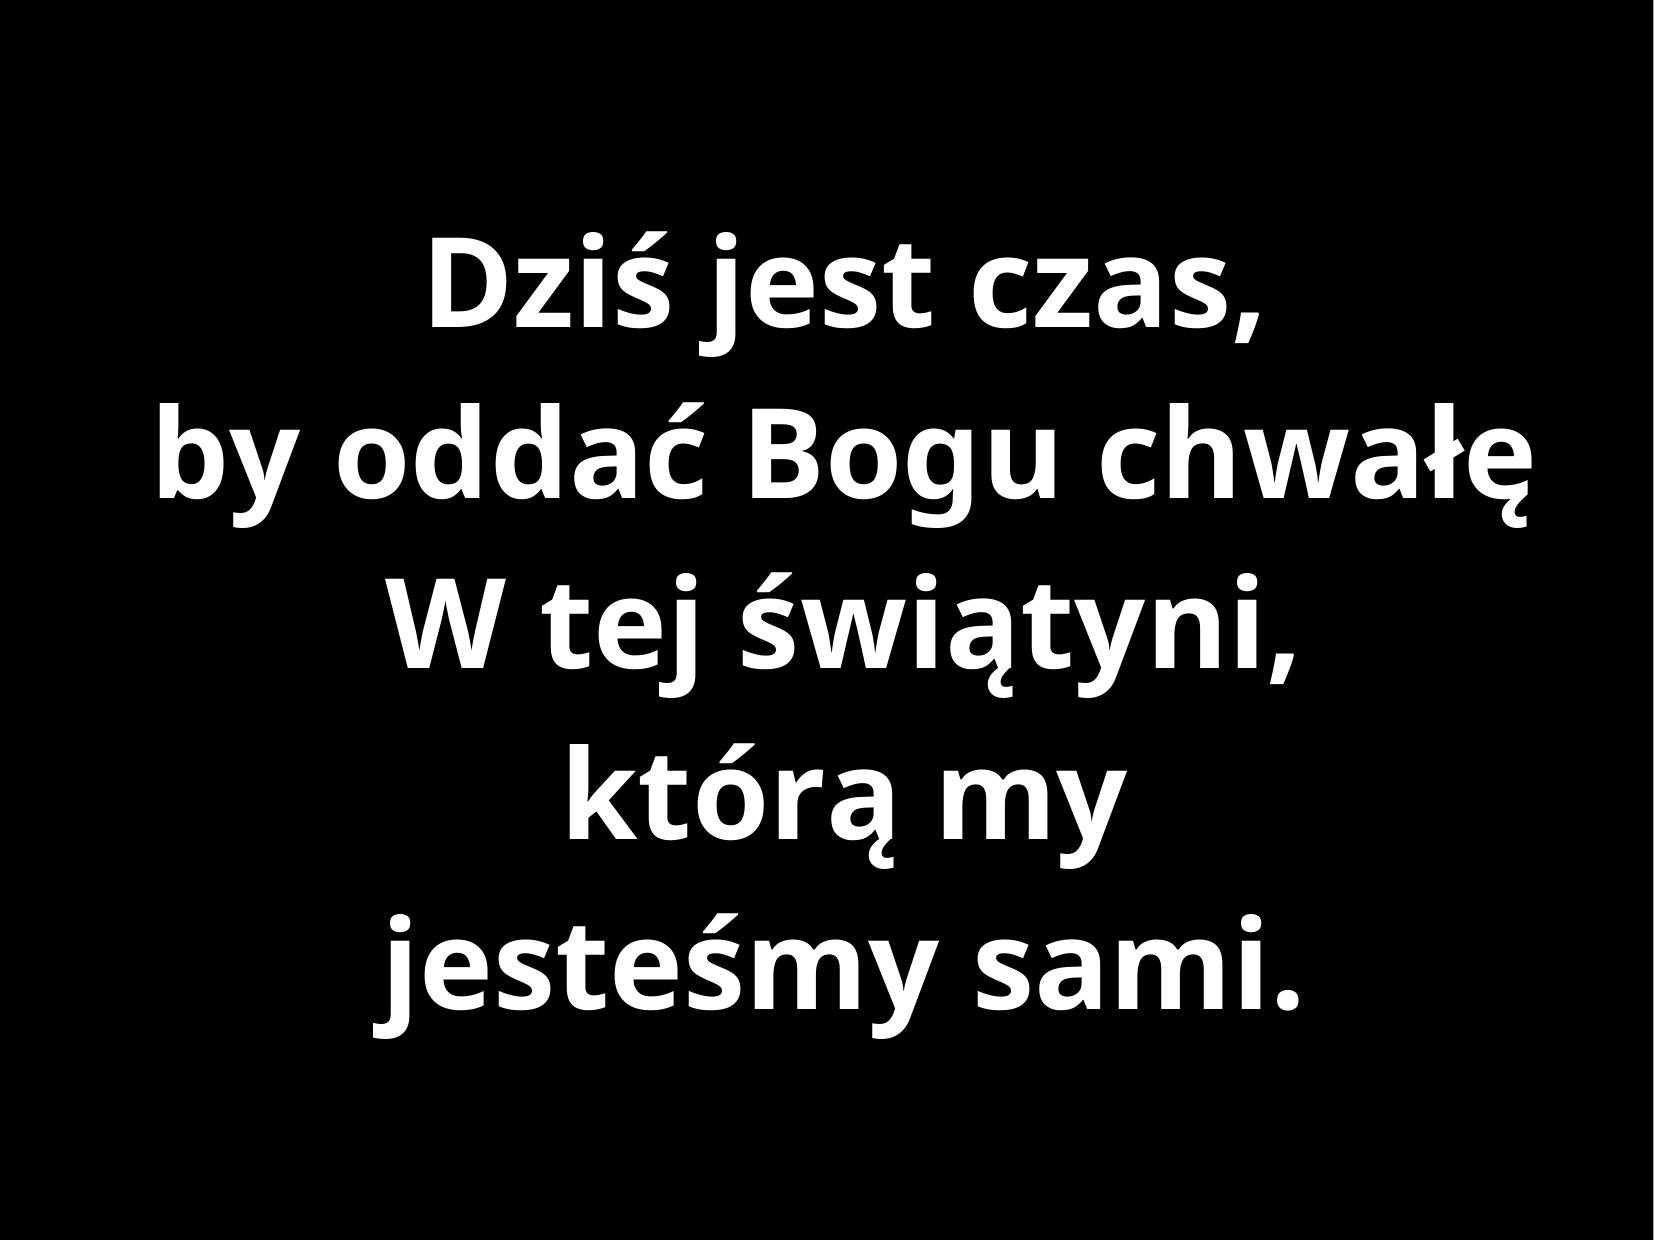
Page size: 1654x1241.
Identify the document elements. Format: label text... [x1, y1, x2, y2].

subtitle Dziś jest czas, by oddać Bogu chwałę W tej świątyni, którą my jesteśmy sami. [0, 0, 1654, 1241]
